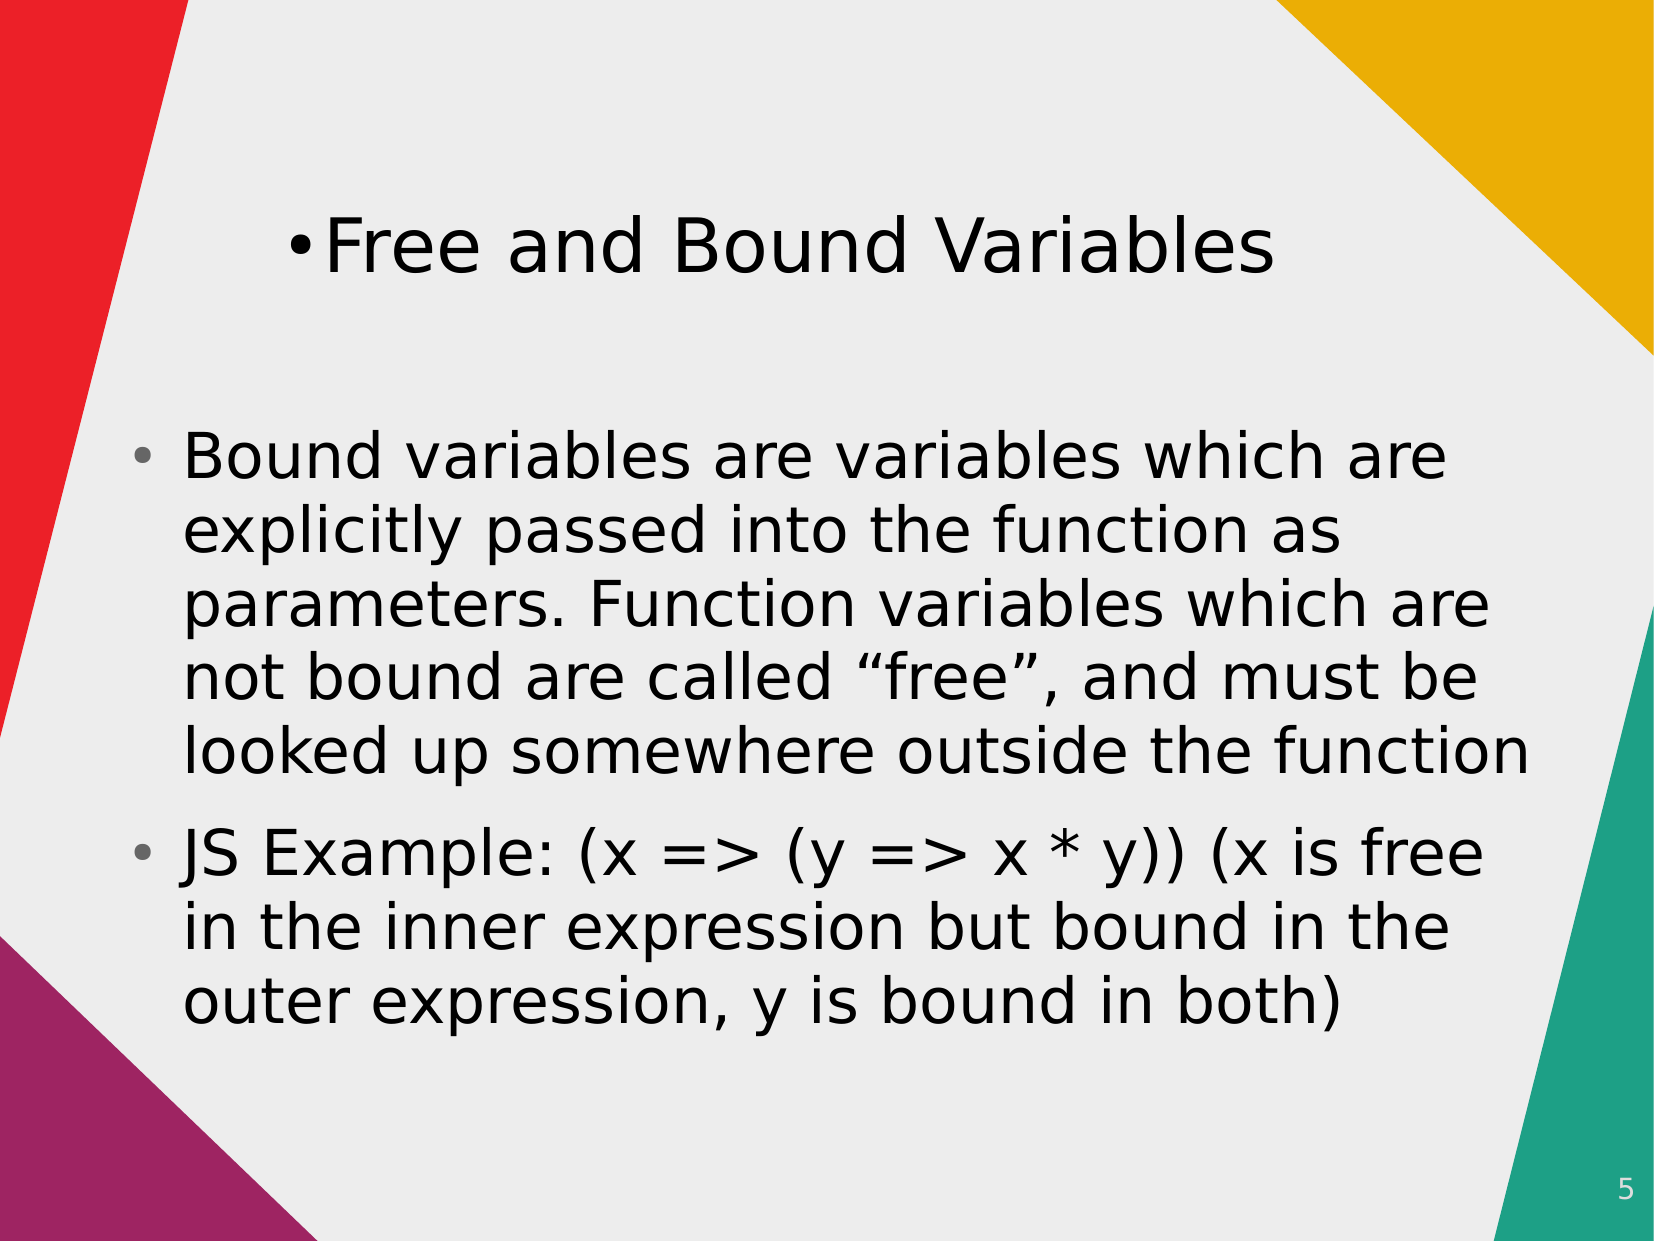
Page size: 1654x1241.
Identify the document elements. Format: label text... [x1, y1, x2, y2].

list Bound variables are variables which are explicitly passed into the function as parameters. Function variables which are not bound are called “free”, and must be looked up somewhere outside the function JS Example: (x => (y => x * y)) (x is free in the inner expression but bound in the outer expression, y is bound in both) [114, 420, 1539, 1151]
title Free and Bound Variables [253, 143, 1336, 351]
